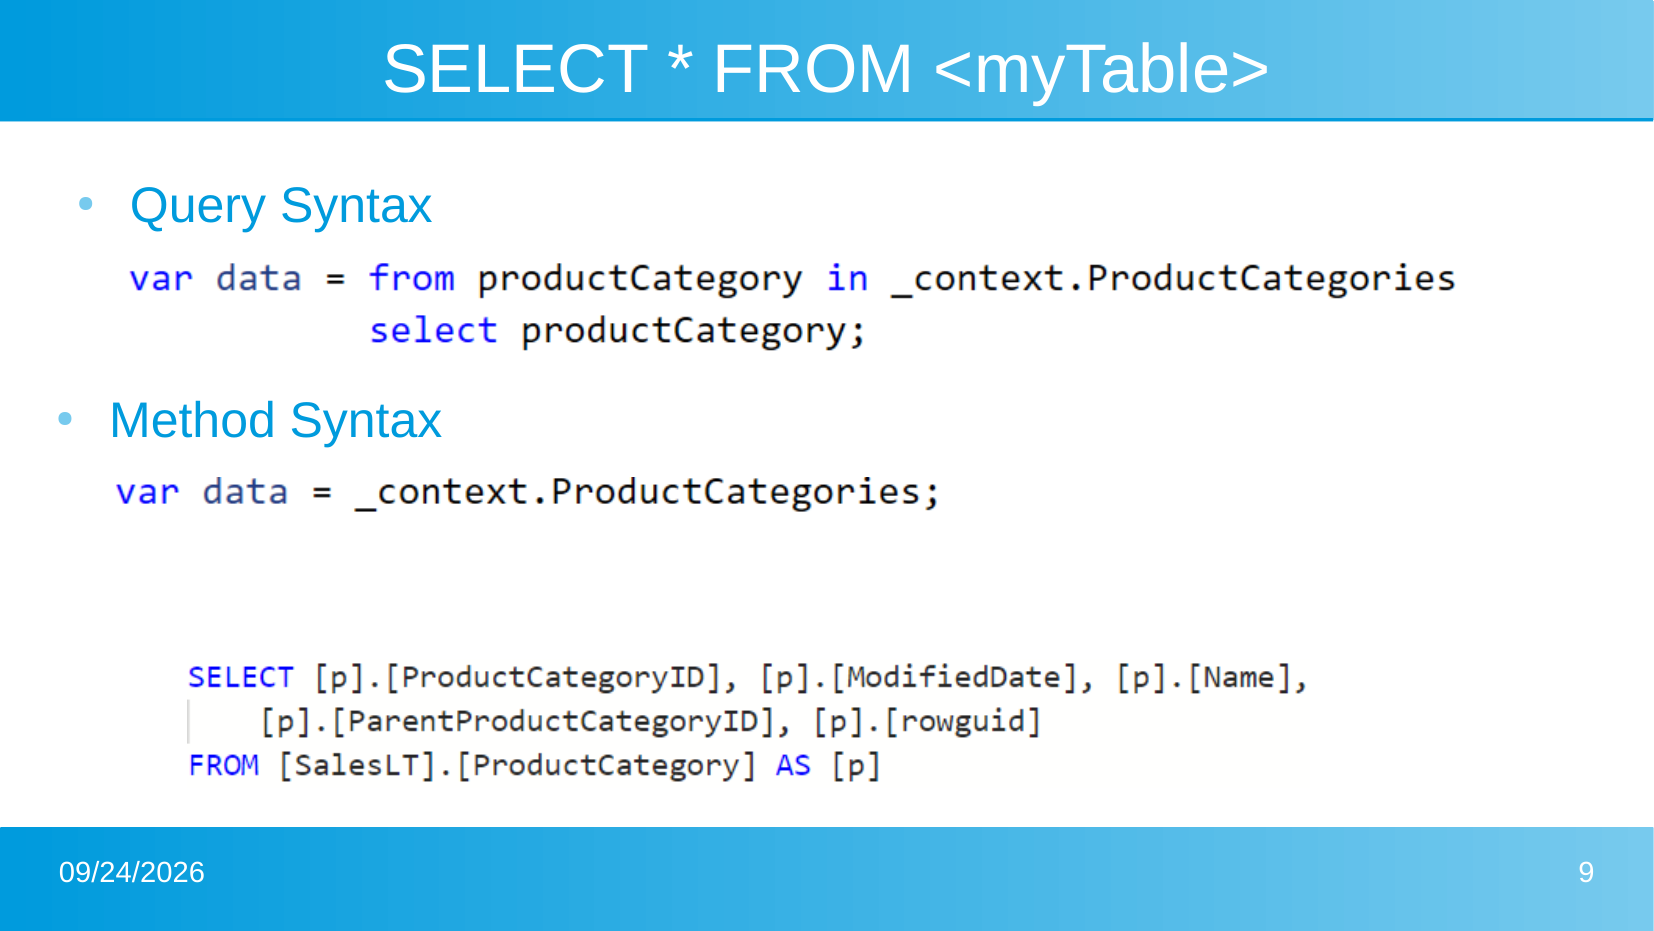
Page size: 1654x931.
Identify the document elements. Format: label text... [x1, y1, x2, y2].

list Query Syntax [59, 177, 809, 263]
list Method Syntax [38, 392, 788, 478]
title SELECT * FROM <myTable> [59, 29, 1595, 108]
picture [124, 262, 1463, 352]
picture [187, 659, 1310, 788]
picture [112, 477, 940, 516]
